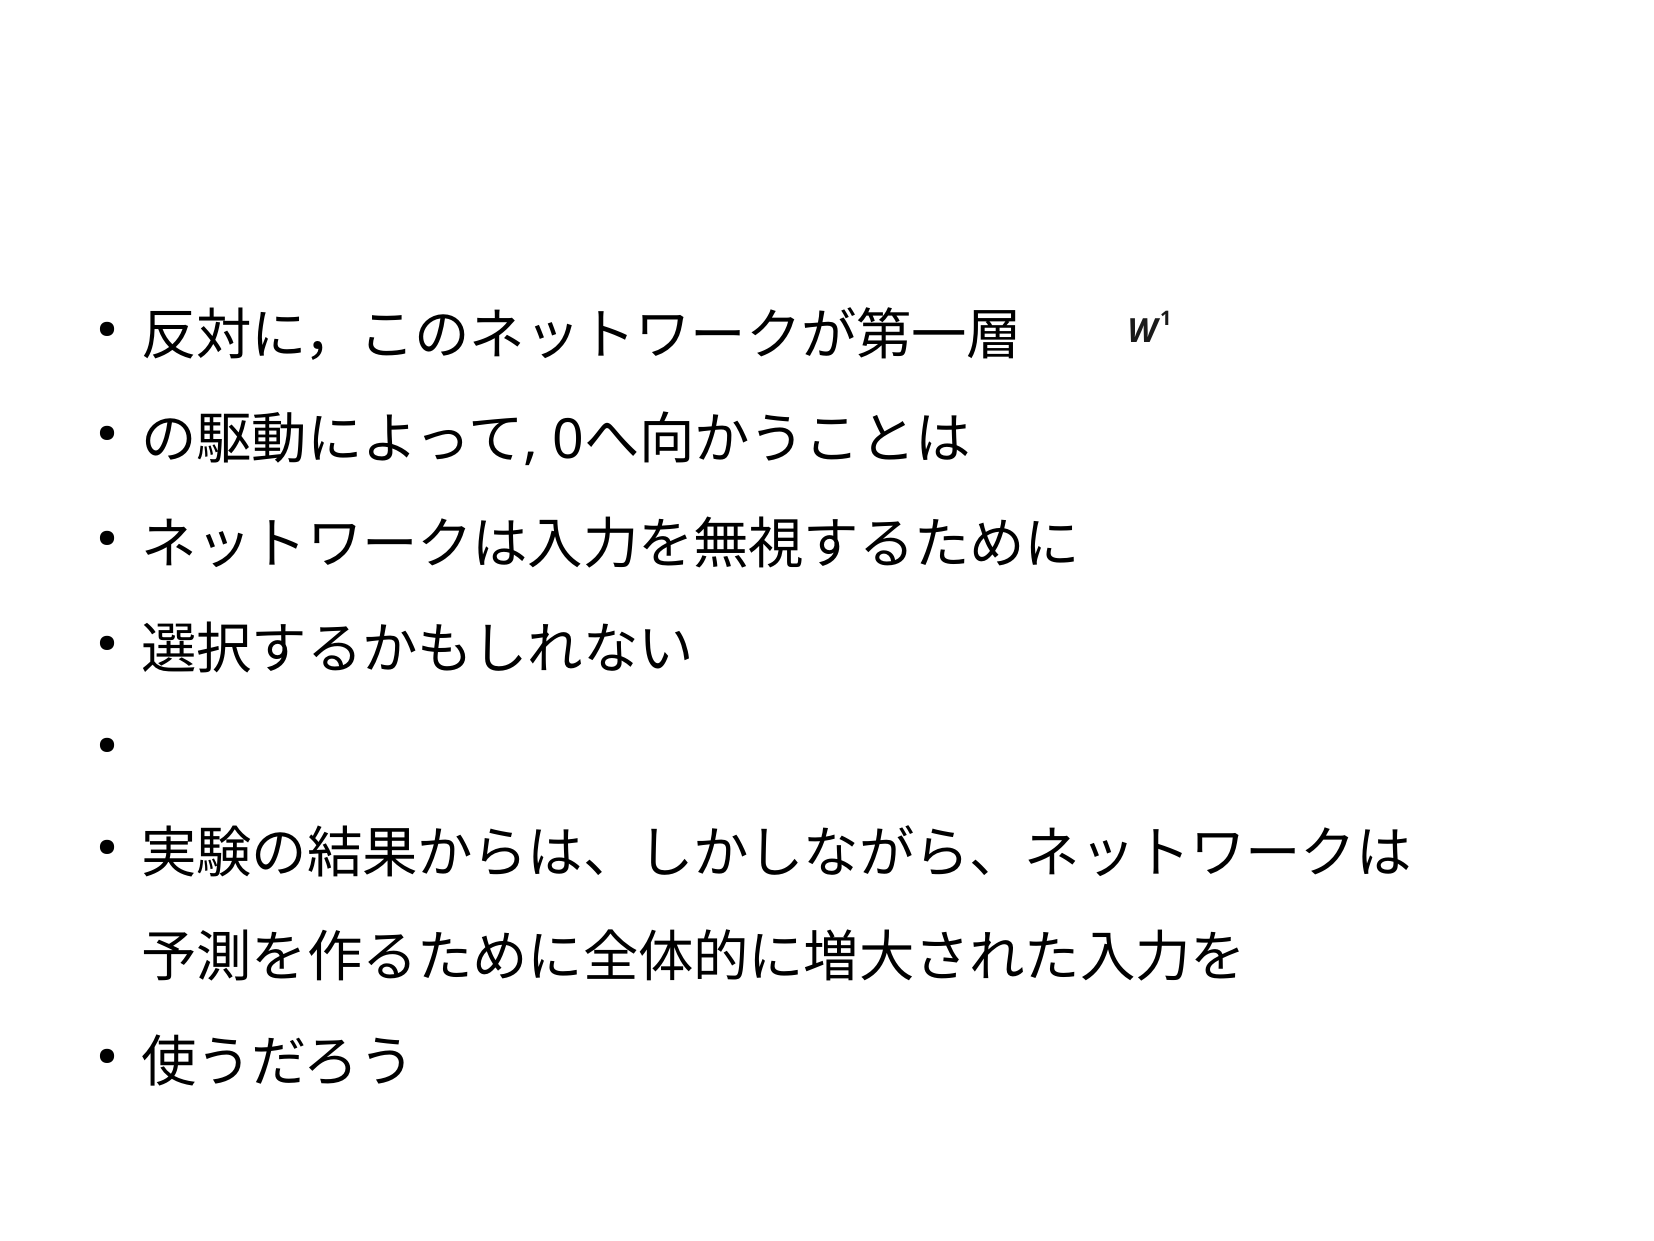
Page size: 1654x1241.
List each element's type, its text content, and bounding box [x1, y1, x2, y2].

chart [1119, 308, 1178, 347]
list 反対に，このネットワークが第一層 の駆動によって, 0へ向かうことは ネットワークは入力を無視するために 選択するかもしれない 実験の結果からは、しかしながら、ネットワークは 予測を作るために全体的に増大された入力を 使うだろう [82, 290, 1571, 1109]
